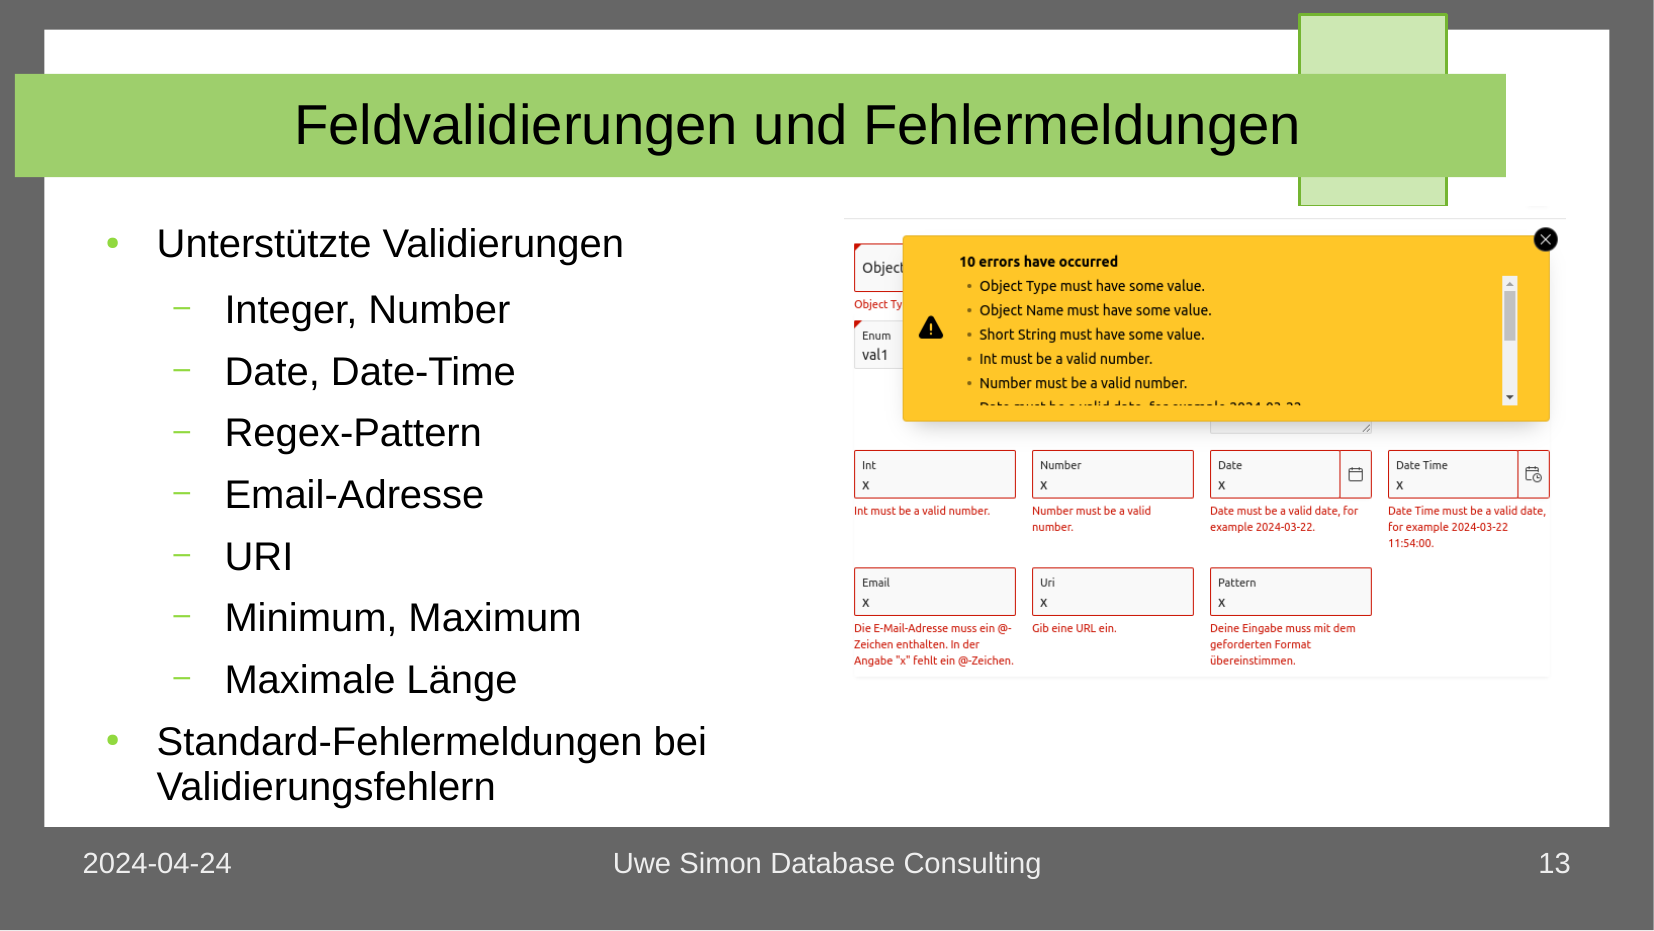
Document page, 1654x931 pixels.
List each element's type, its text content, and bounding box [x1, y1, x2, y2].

picture [844, 206, 1566, 701]
title Feldvalidierungen und Fehlermeldungen [88, 73, 1506, 178]
list Unterstützte Validierungen Integer, Number Date, Date-Time Regex-Pattern Email-Adresse URI Minimum, Maximum Maximale Länge Standard-Fehlermeldungen bei Validierungsfehlern [88, 221, 809, 813]
